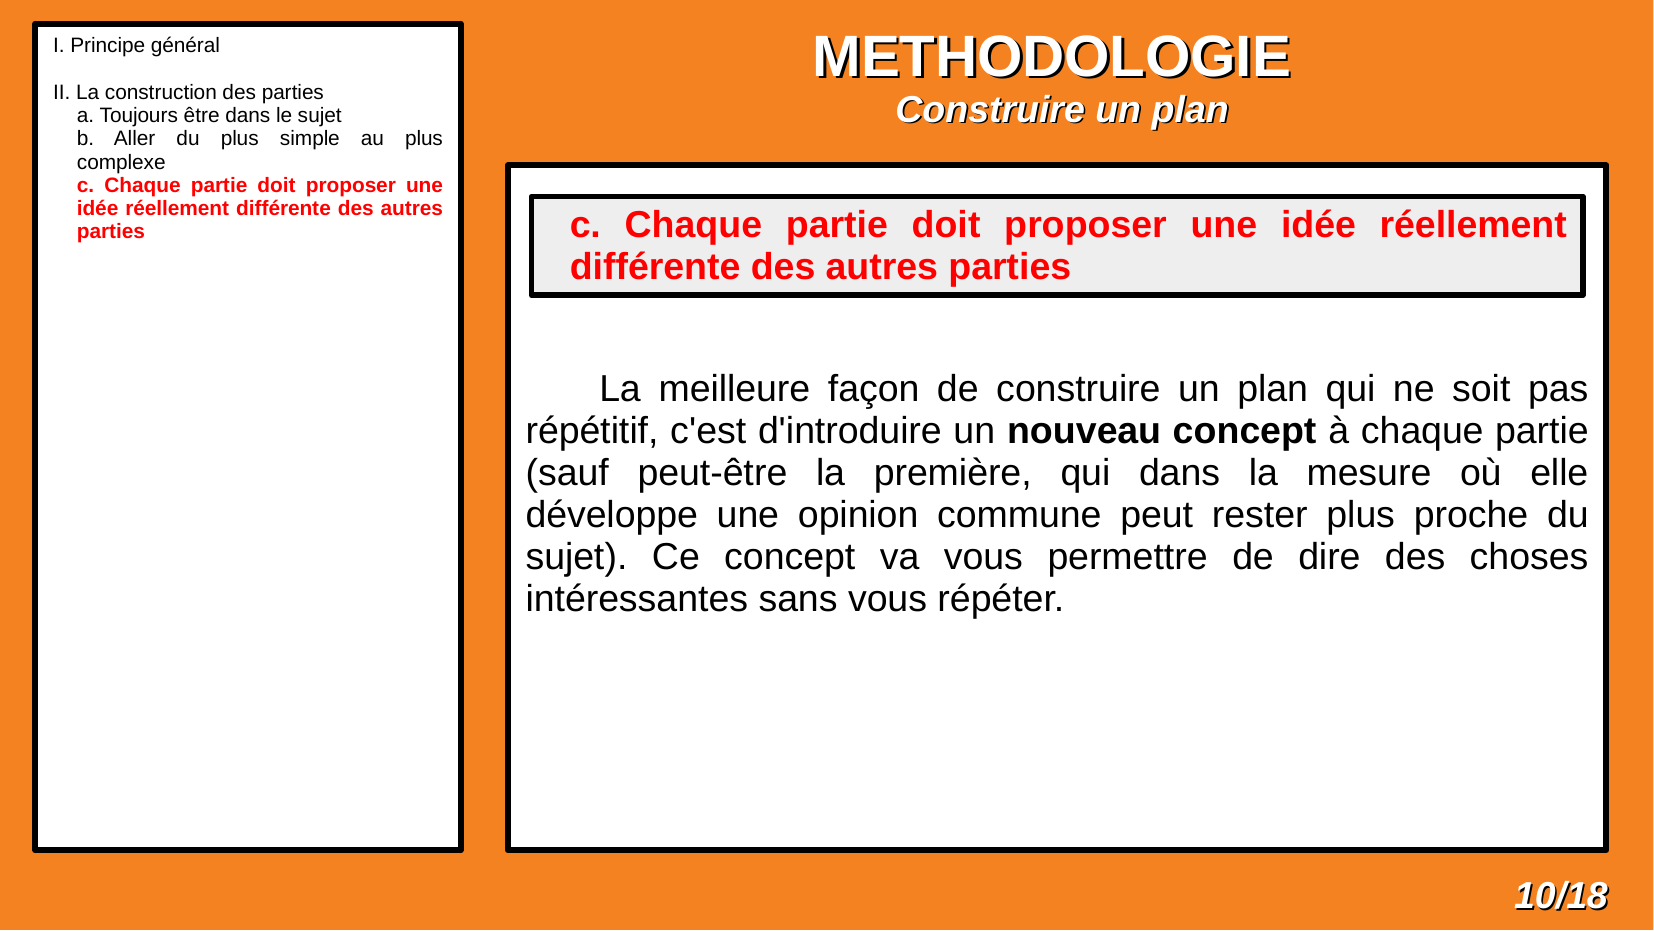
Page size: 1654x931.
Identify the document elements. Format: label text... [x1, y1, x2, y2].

text_box <numéro>/18 [1464, 867, 1623, 931]
text_box La meilleure façon de construire un plan qui ne soit pas répétitif, c'est d'introduire un nouveau concept à chaque partie (sauf peut-être la première, qui dans la mesure où elle développe une opinion commune peut rester plus proche du sujet). Ce concept va vous permettre de dire des choses intéressantes sans vous répéter. [507, 165, 1607, 851]
text_box I. Principe général II. La construction des parties a. Toujours être dans le sujet b. Aller du plus simple au plus complexe c. Chaque partie doit proposer une idée réellement différente des autres parties [35, 23, 461, 851]
text_box c. Chaque partie doit proposer une idée réellement différente des autres parties [531, 196, 1583, 296]
text_box METHODOLOGIE Construire un plan [507, 0, 1607, 154]
